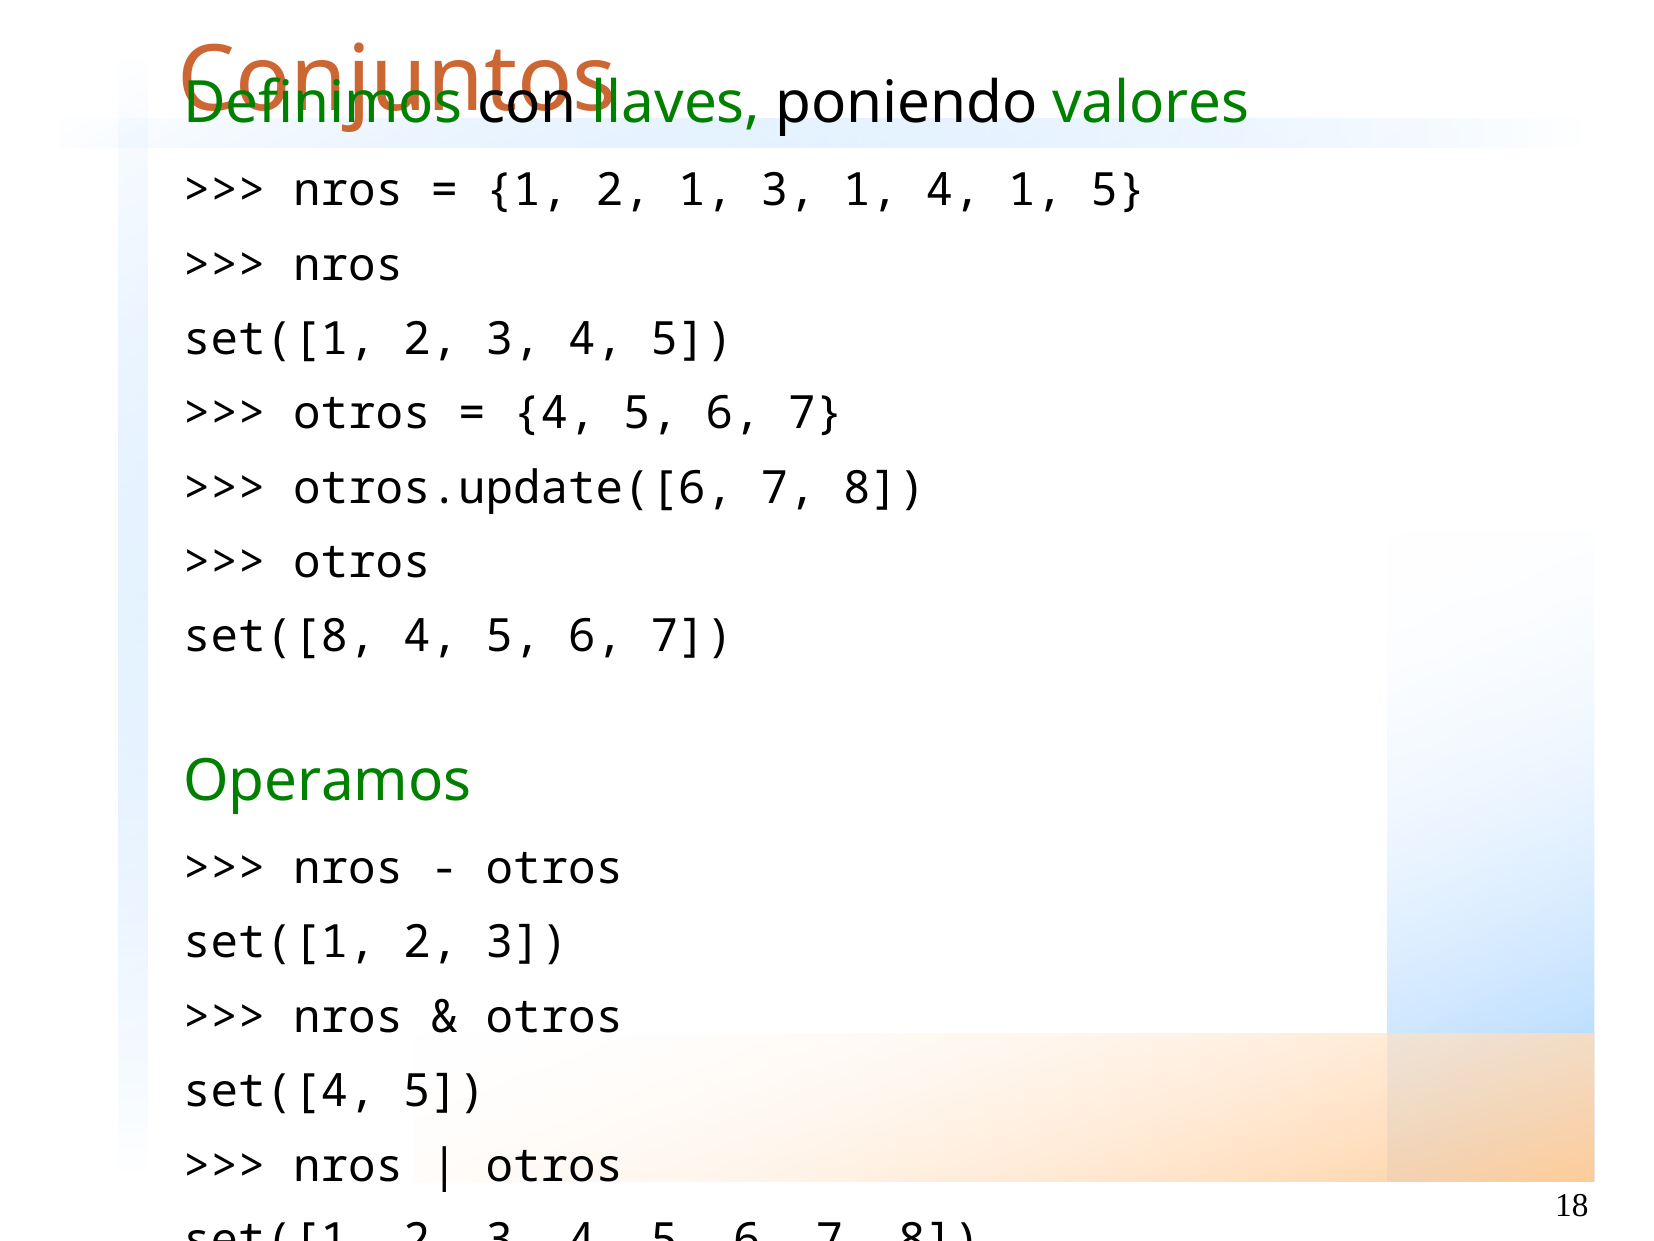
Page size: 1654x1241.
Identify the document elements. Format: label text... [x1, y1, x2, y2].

title Conjuntos [177, 0, 1595, 147]
text_box Definimos con llaves, poniendo valores >>> nros = {1, 2, 1, 3, 1, 4, 1, 5} >>> nros set([1, 2, 3, 4, 5]) >>> otros = {4, 5, 6, 7} >>> otros.update([6, 7, 8]) >>> otros set([8, 4, 5, 6, 7]) Operamos >>> nros - otros set([1, 2, 3]) >>> nros & otros set([4, 5]) >>> nros | otros set([1, 2, 3, 4, 5, 6, 7, 8]) [147, 147, 1595, 1182]
